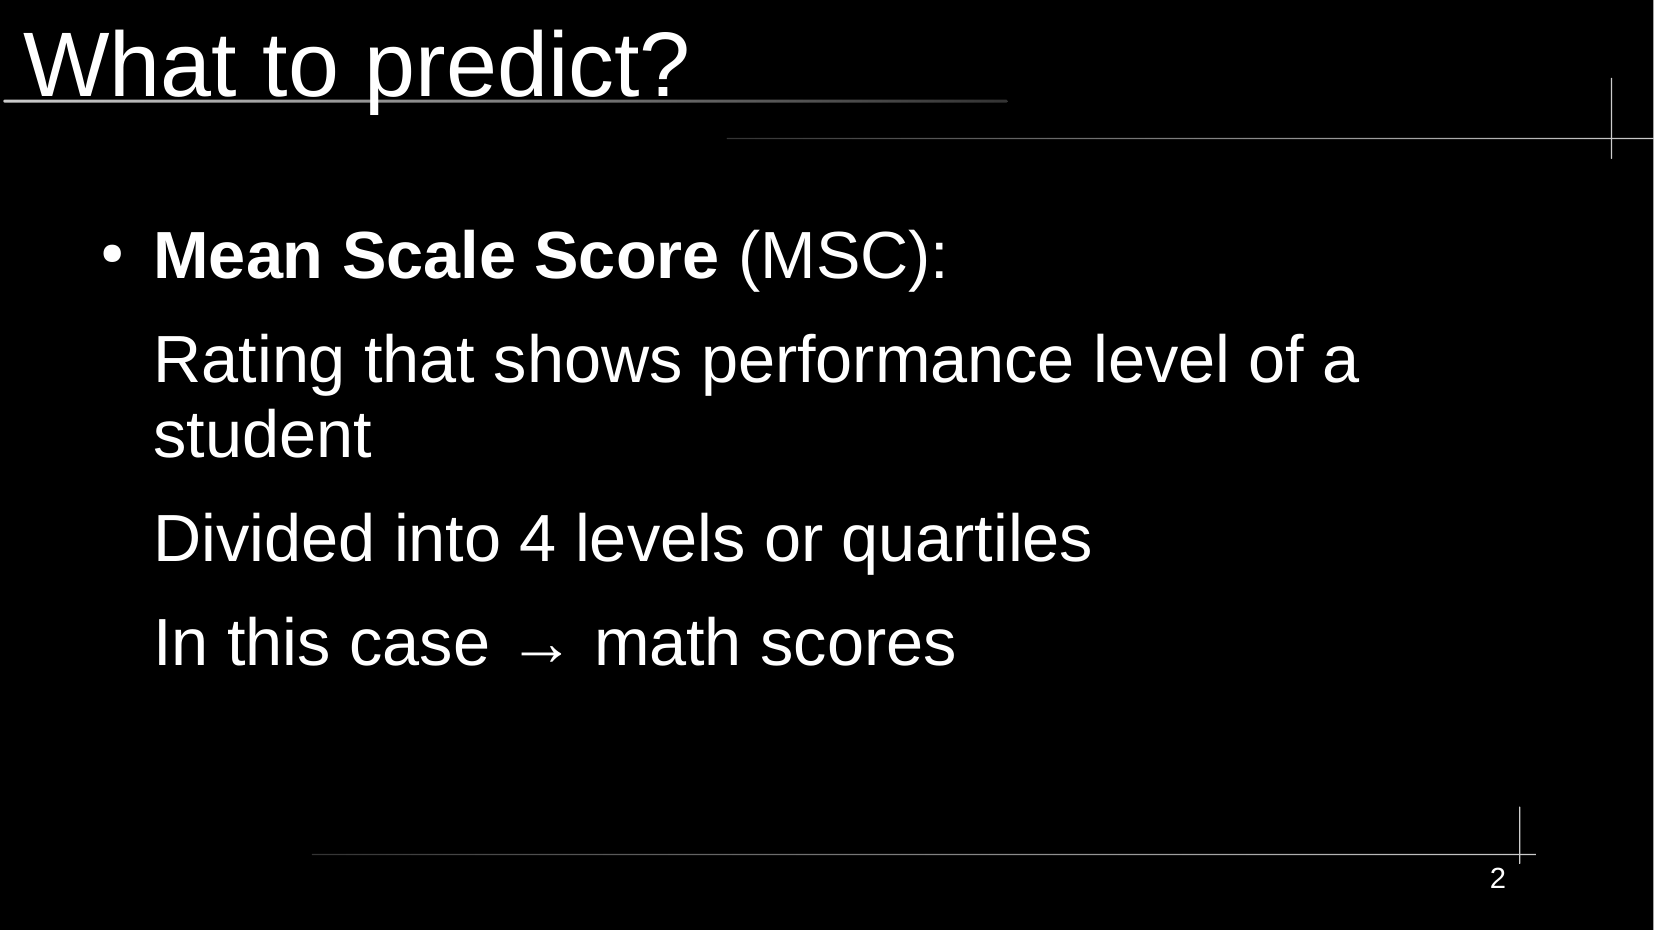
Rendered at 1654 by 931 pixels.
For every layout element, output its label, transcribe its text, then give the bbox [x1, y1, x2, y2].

list Mean Scale Score (MSC): Rating that shows performance level of a student Divided into 4 levels or quartiles In this case → math scores [82, 217, 1571, 758]
title What to predict? [23, 11, 1589, 119]
